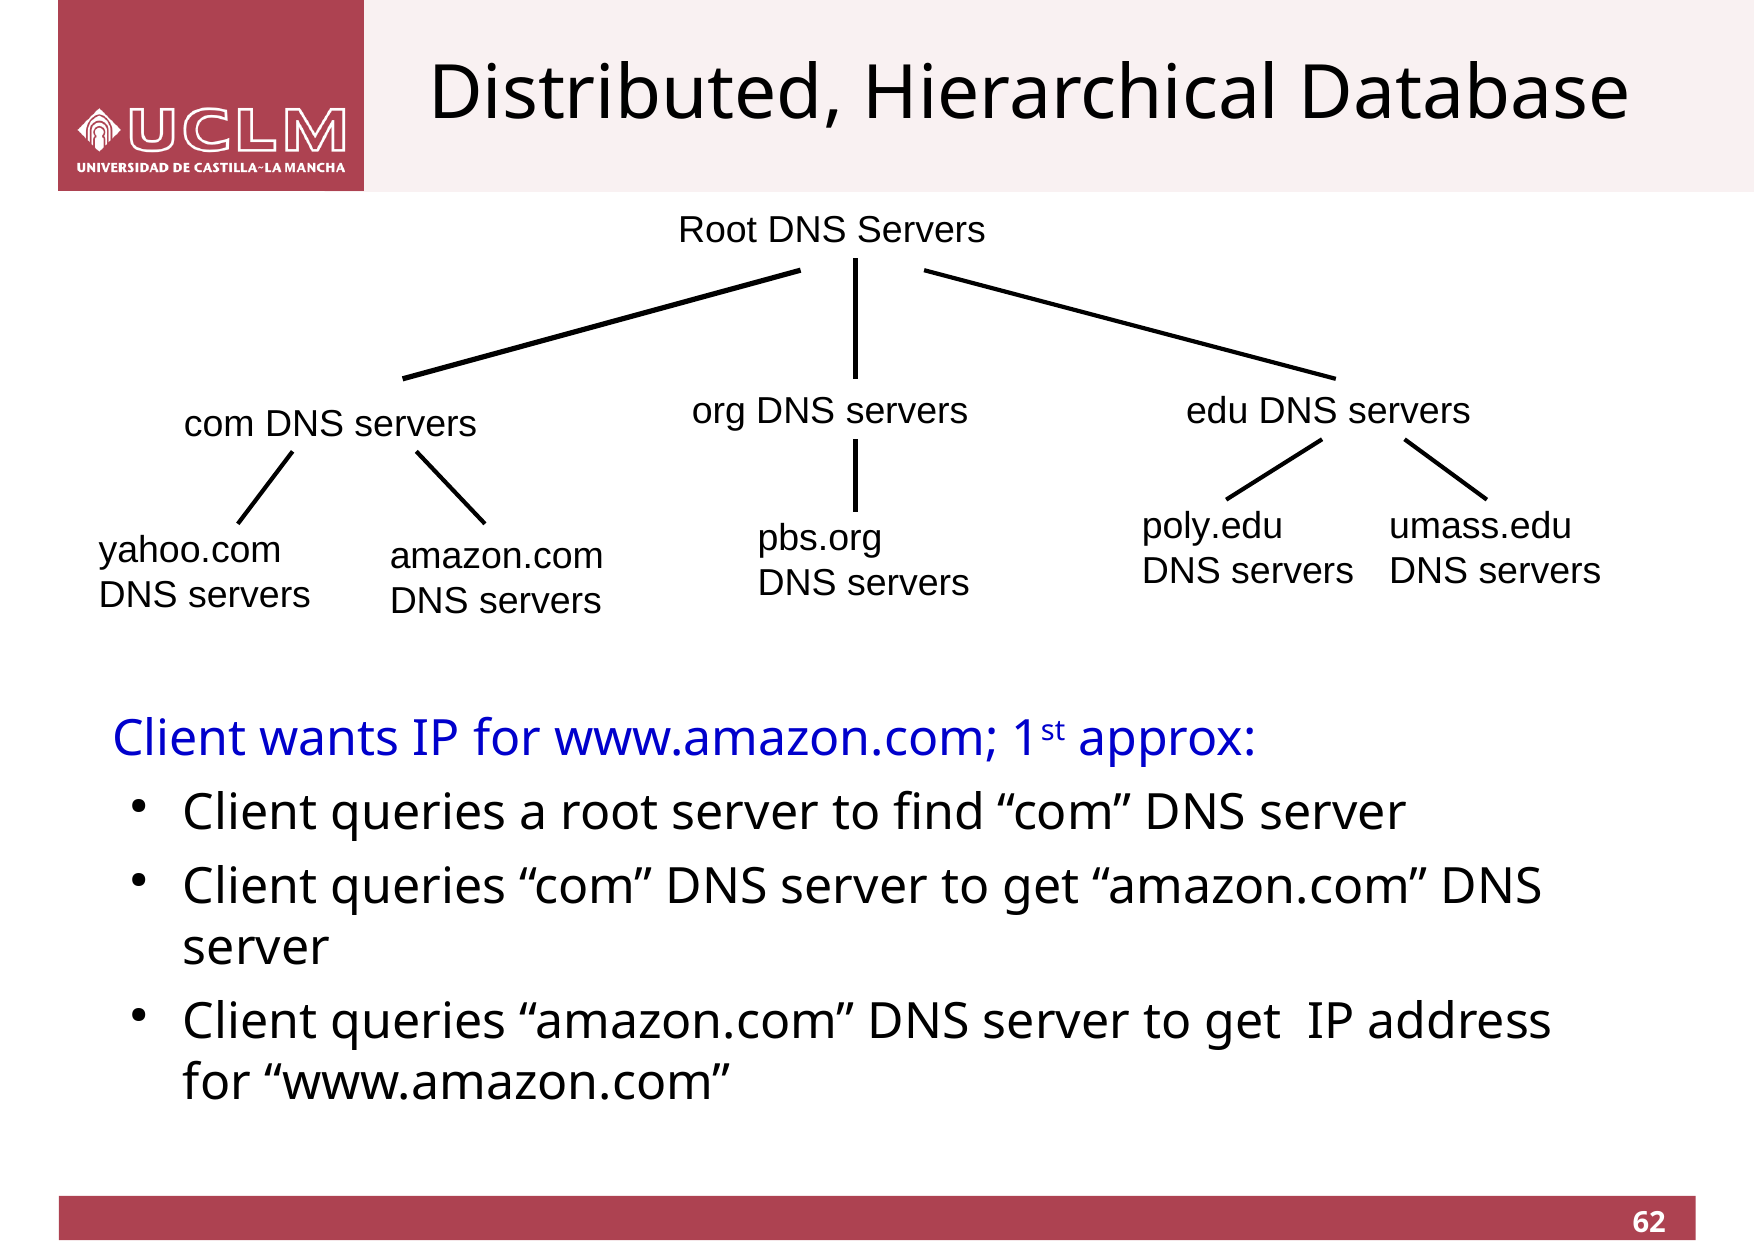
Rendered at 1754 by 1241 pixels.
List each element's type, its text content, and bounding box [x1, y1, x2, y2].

text_box com DNS servers [169, 390, 493, 452]
text_box org DNS servers [677, 378, 984, 440]
picture [58, 0, 364, 191]
text_box poly.edu DNS servers [1127, 493, 1370, 599]
text_box umass.edu DNS servers [1374, 493, 1617, 599]
title Distributed, Hierarchical Database [413, 0, 1667, 198]
text_box edu DNS servers [1171, 378, 1486, 440]
text_box Root DNS Servers [663, 198, 1001, 259]
text_box yahoo.com DNS servers [83, 517, 326, 624]
list Client wants IP for www.amazon.com; 1st approx: Client queries a root server to find “com” DNS server Client queries “com” DNS server to get “amazon.com” DNS server Client queries “amazon.com” DNS server to get IP address for “www.amazon.com” [97, 698, 1589, 1083]
text_box pbs.org DNS servers [742, 505, 985, 611]
text_box amazon.com DNS servers [375, 523, 619, 630]
